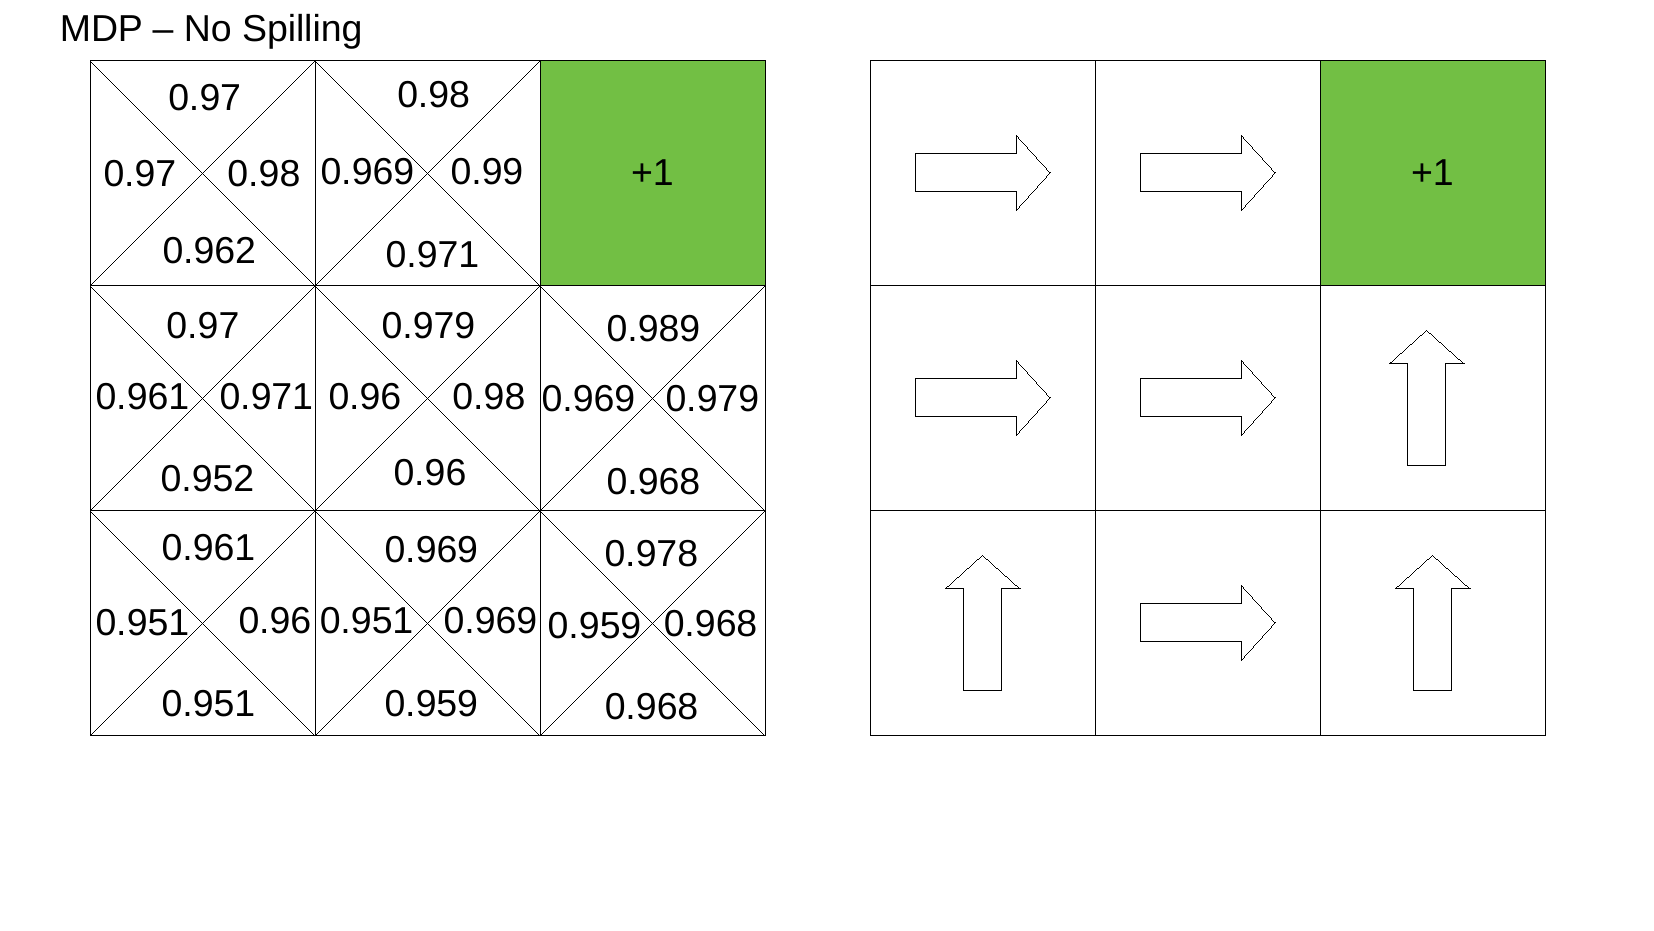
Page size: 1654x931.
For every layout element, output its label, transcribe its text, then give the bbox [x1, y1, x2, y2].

text_box 0.971 [370, 225, 494, 283]
text_box +1 [540, 60, 766, 286]
text_box 0.968 [589, 678, 714, 736]
text_box 0.989 [591, 299, 715, 357]
text_box 0.962 [147, 222, 271, 280]
text_box 0.959 [369, 674, 494, 732]
text_box 0.98 [212, 145, 316, 203]
text_box 0.98 [437, 367, 541, 425]
text_box 0.979 [651, 370, 775, 428]
text_box 0.96 [313, 367, 417, 425]
text_box 0.978 [589, 524, 714, 582]
text_box 0.952 [145, 450, 269, 508]
text_box 0.971 [205, 367, 313, 425]
text_box 0.951 [146, 675, 271, 732]
text_box 0.98 [382, 66, 486, 124]
text_box 0.979 [366, 296, 490, 354]
text_box 0.968 [649, 595, 773, 653]
text_box 0.96 [378, 444, 482, 502]
text_box 0.968 [591, 453, 716, 511]
text_box 0.97 [153, 68, 257, 126]
text_box 0.969 [305, 143, 430, 200]
text_box 0.99 [435, 143, 539, 200]
text_box 0.951 [80, 594, 205, 651]
text_box 0.961 [146, 519, 271, 576]
text_box 0.97 [151, 296, 255, 354]
text_box MDP – No Spilling [45, 0, 378, 57]
text_box 0.969 [526, 370, 651, 428]
text_box 0.951 [304, 591, 429, 649]
text_box 0.961 [80, 367, 205, 425]
text_box 0.97 [88, 145, 192, 203]
text_box 0.969 [369, 521, 493, 578]
text_box 0.959 [532, 597, 656, 655]
text_box 0.969 [429, 591, 553, 649]
text_box 0.96 [223, 592, 304, 649]
text_box +1 [1320, 60, 1546, 286]
